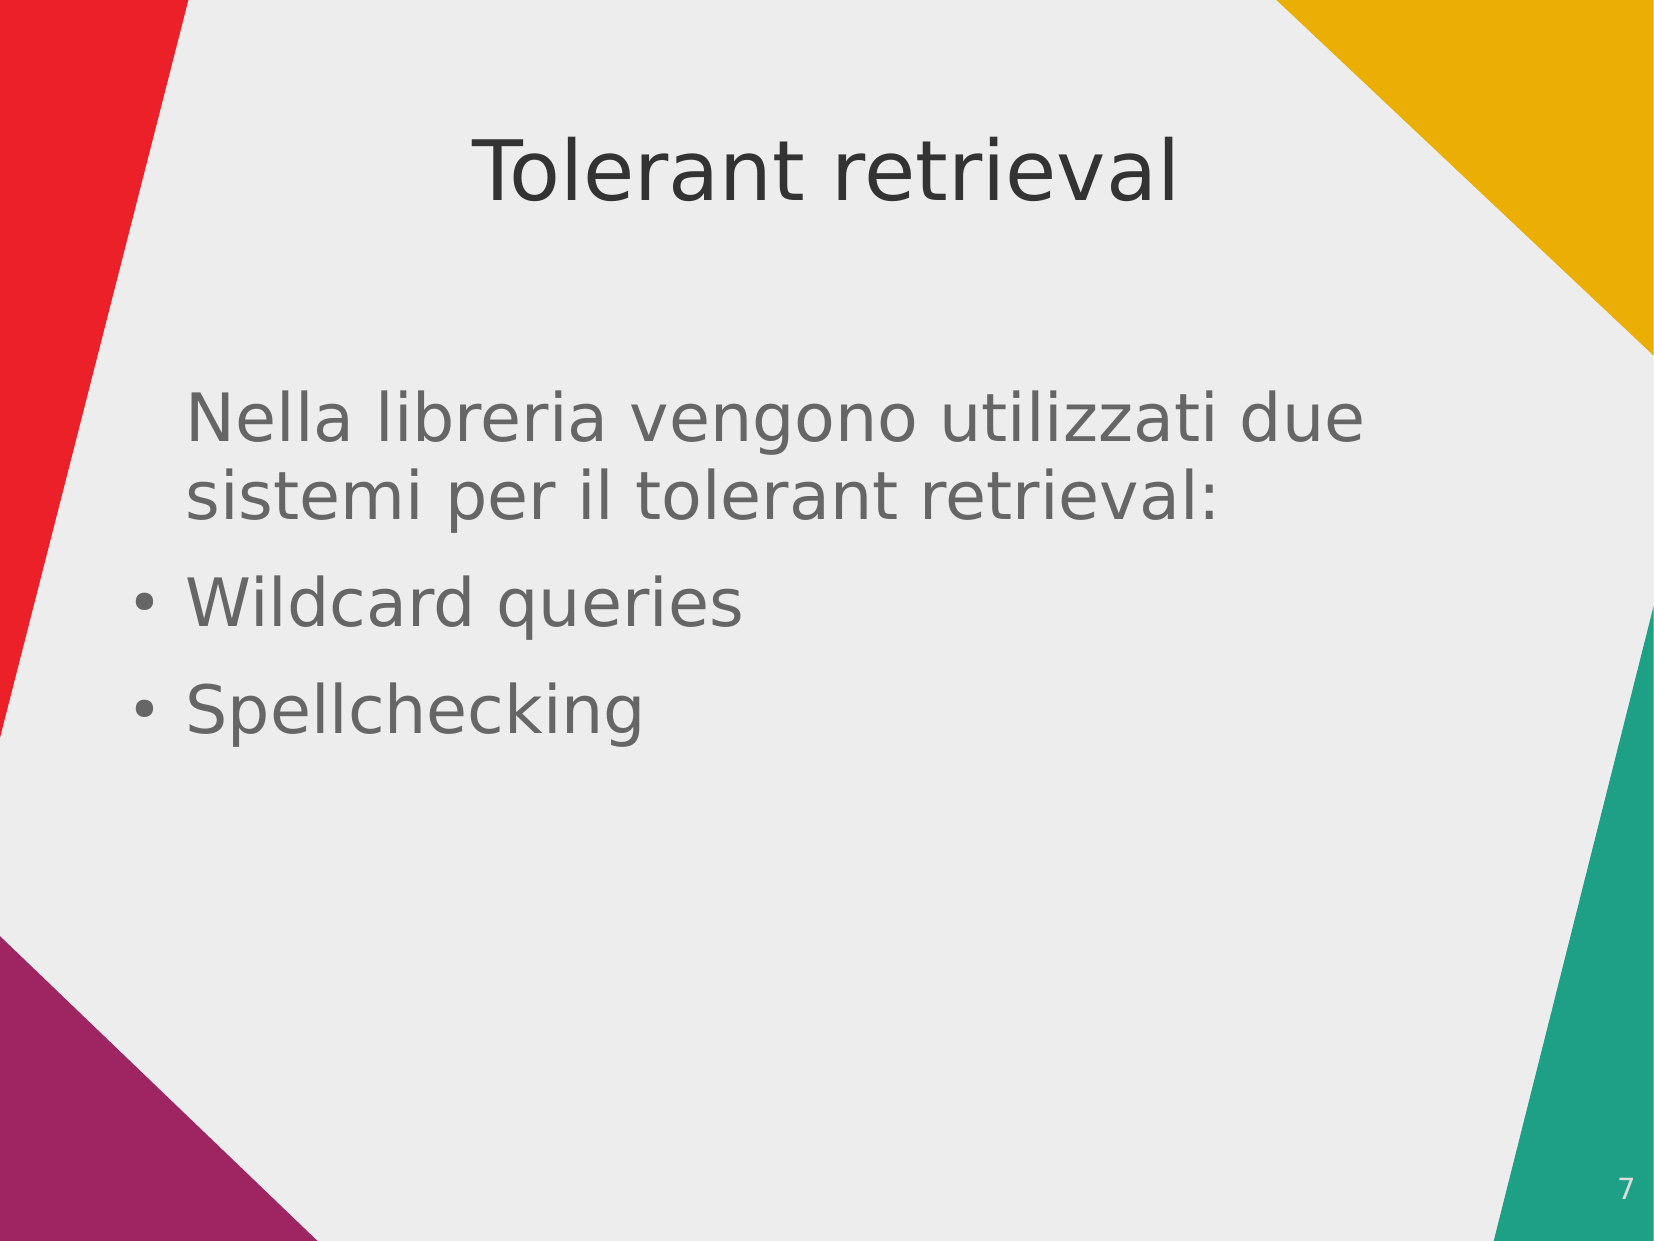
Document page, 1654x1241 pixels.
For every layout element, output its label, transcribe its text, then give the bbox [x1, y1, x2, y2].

title Tolerant retrieval [114, 73, 1539, 271]
list Nella libreria vengono utilizzati due sistemi per il tolerant retrieval: Wildcard queries Spellchecking [114, 379, 1539, 1111]
